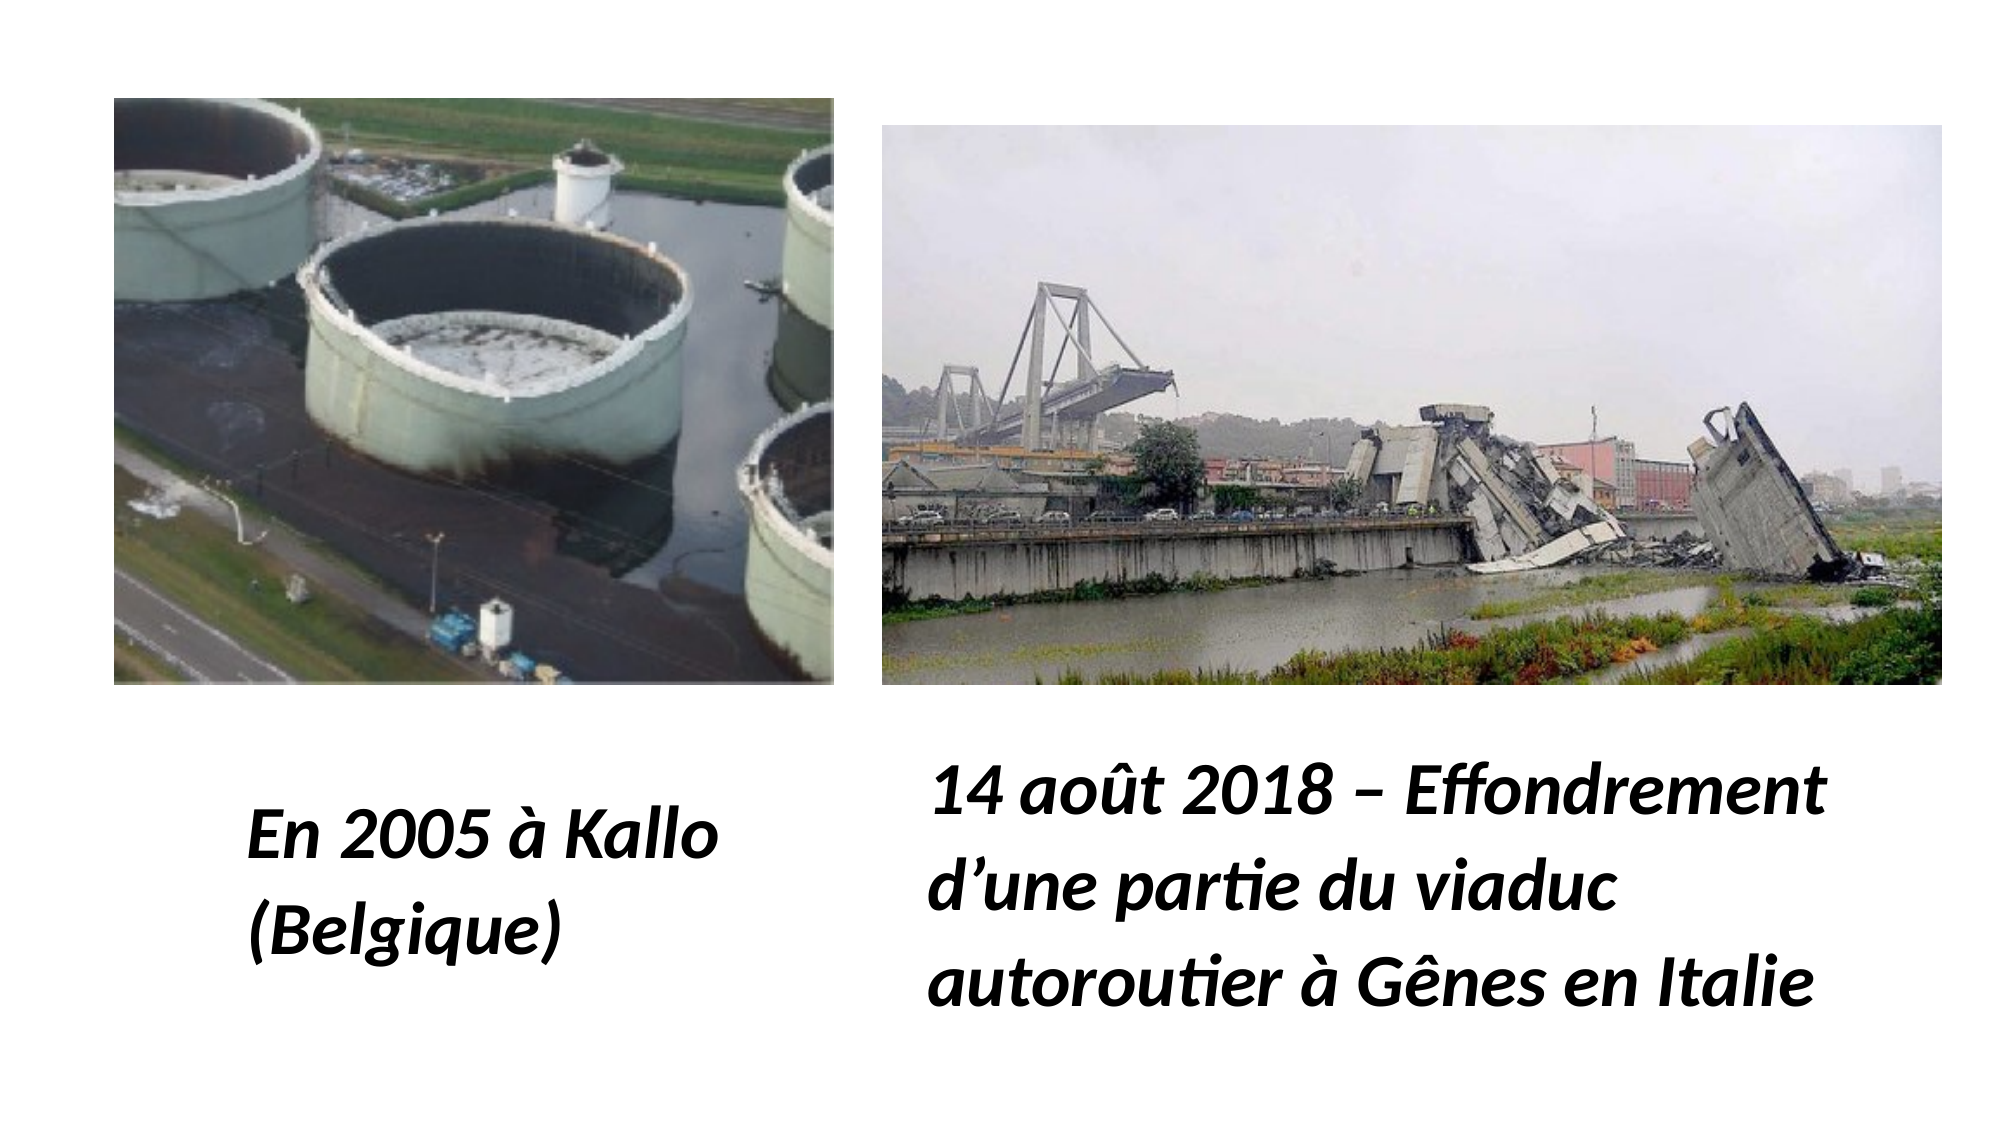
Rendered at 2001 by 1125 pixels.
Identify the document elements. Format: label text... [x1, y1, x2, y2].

picture [114, 98, 834, 685]
text_box En 2005 à Kallo (Belgique) [231, 770, 775, 997]
text_box 14 août 2018 – Effondrement d’une partie du viaduc autoroutier à Gênes en Italie [912, 725, 1913, 1029]
picture [882, 125, 1942, 685]
